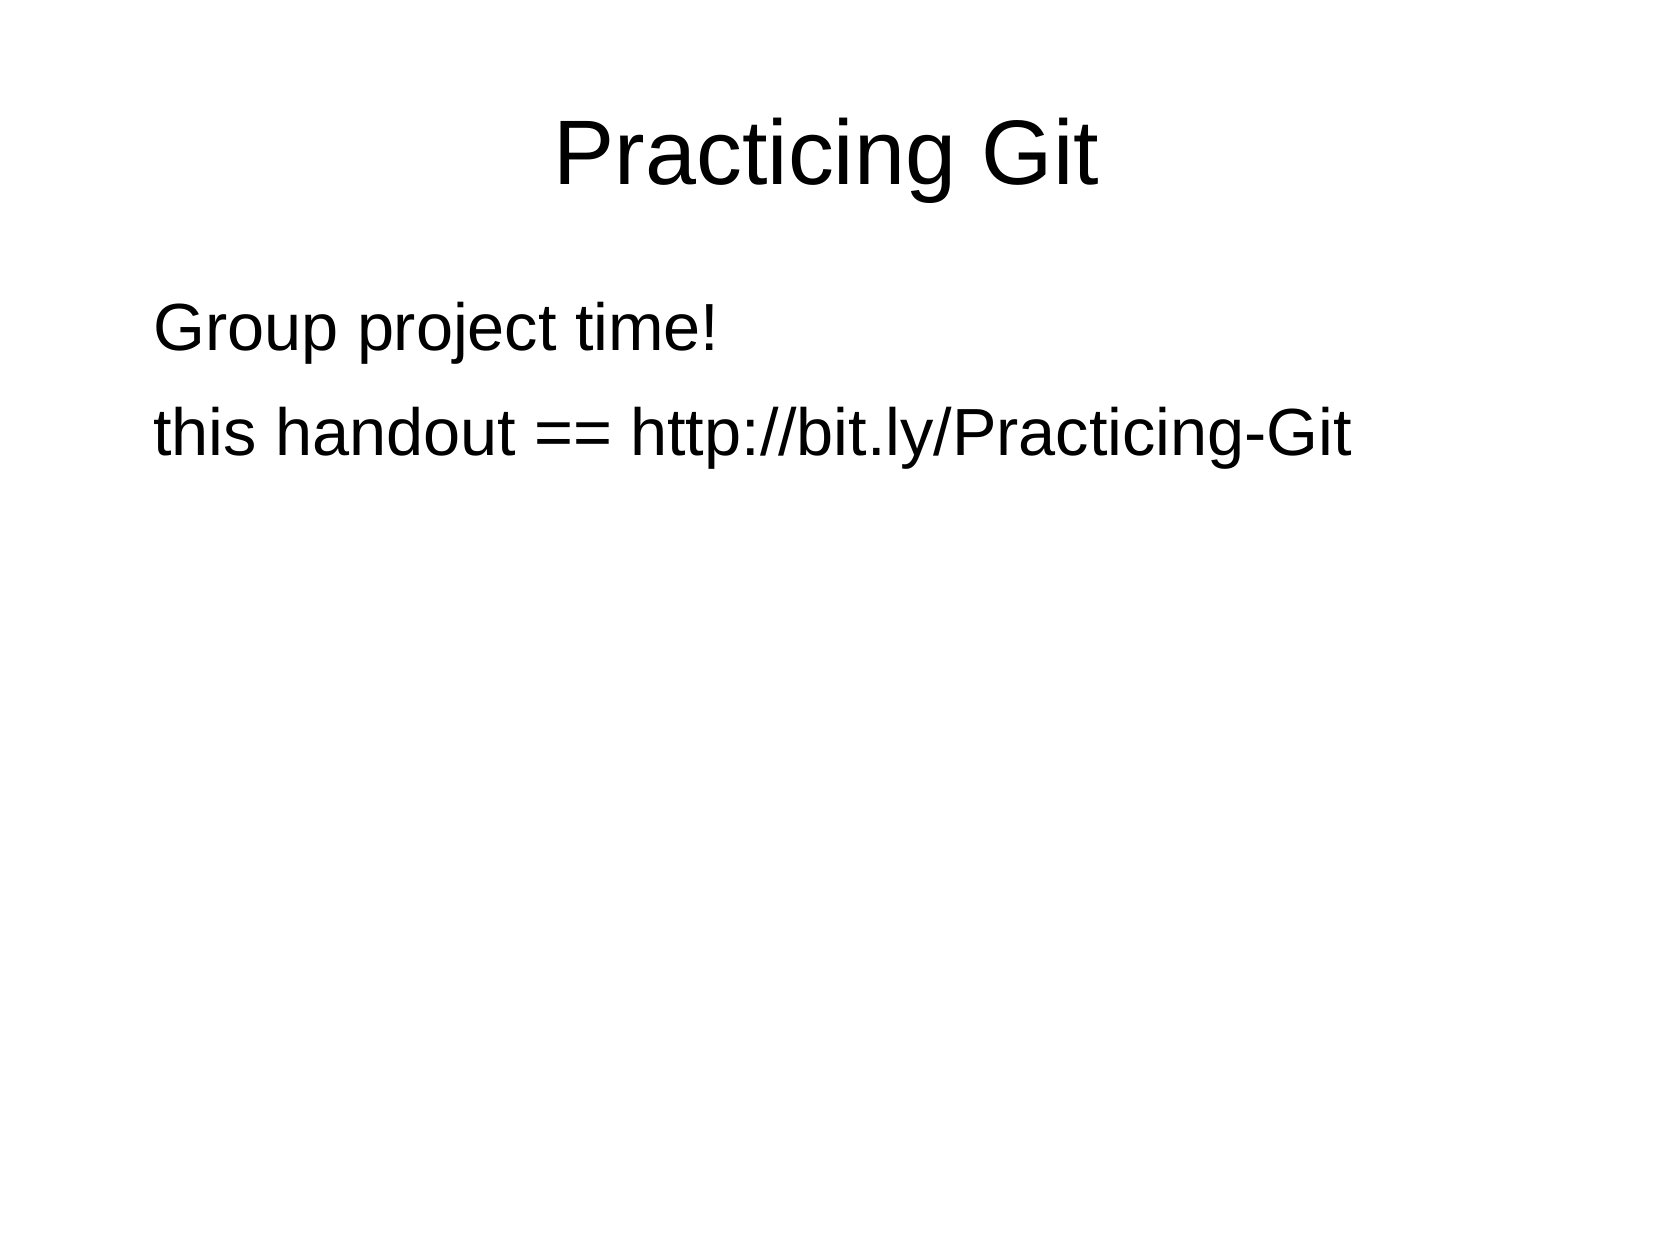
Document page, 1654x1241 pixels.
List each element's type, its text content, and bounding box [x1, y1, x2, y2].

list Group project time! this handout == http://bit.ly/Practicing-Git [82, 290, 1571, 1010]
title Practicing Git [82, 49, 1571, 257]
